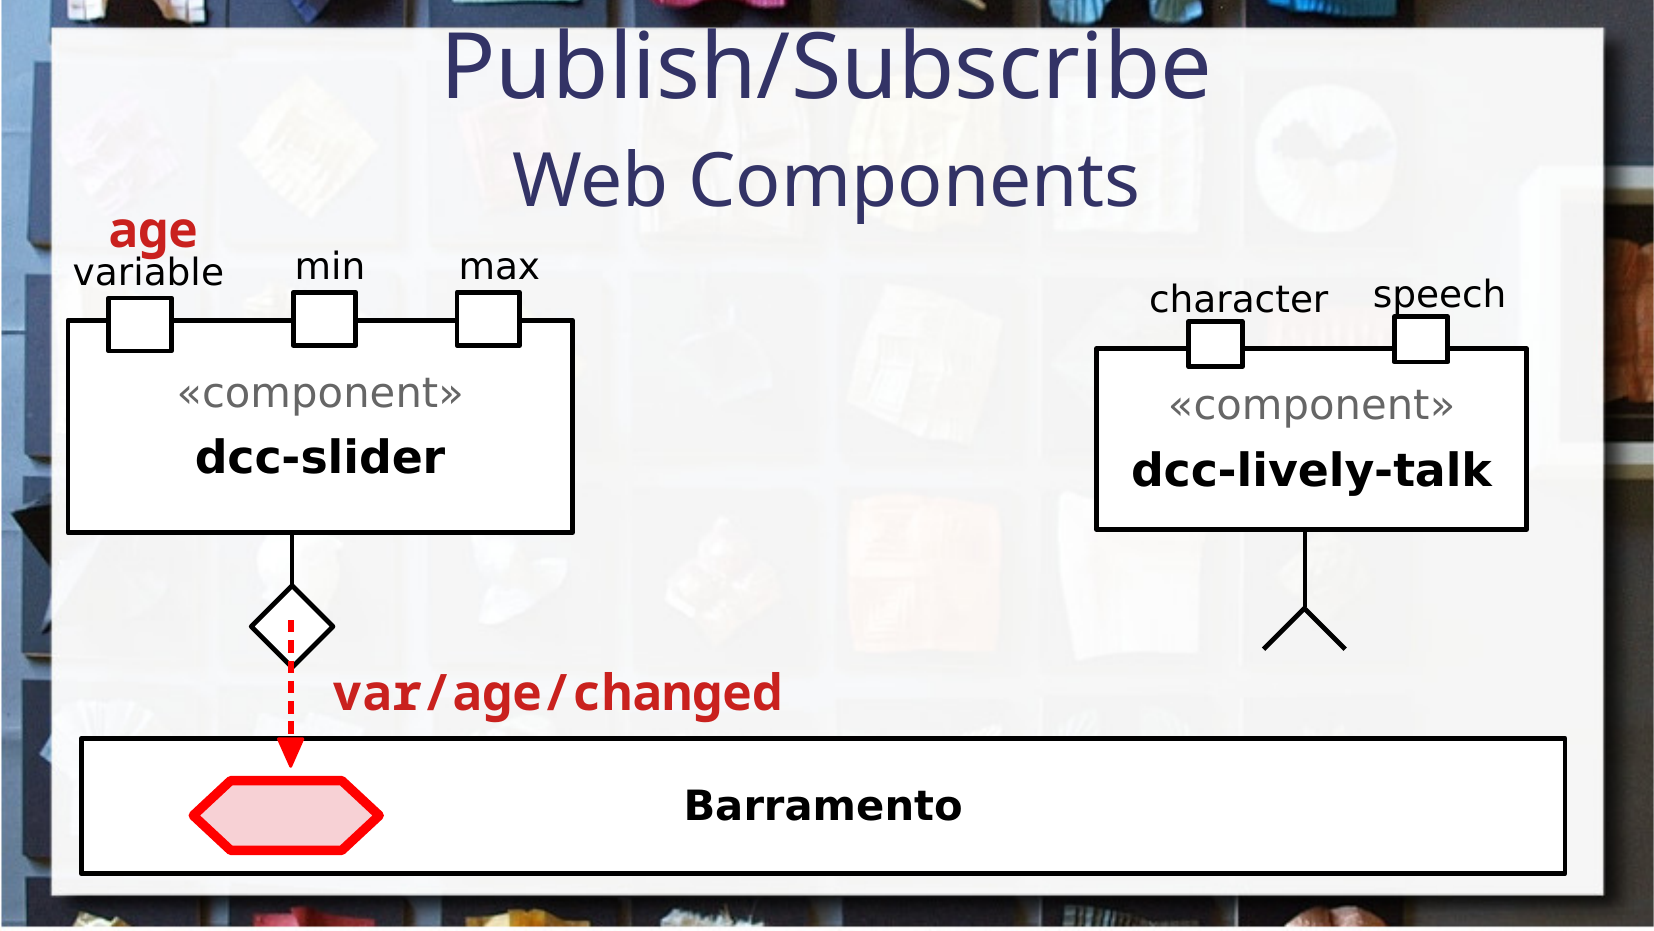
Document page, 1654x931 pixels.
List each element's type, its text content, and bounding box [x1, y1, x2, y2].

text_box var/age/changed [317, 649, 798, 715]
text_box character [1134, 270, 1344, 329]
text_box [108, 302, 172, 352]
text_box «component» dcc-lively-talk [1096, 348, 1527, 530]
text_box [1394, 325, 1448, 362]
text_box age [94, 186, 214, 252]
text_box [457, 296, 520, 346]
picture [0, 0, 1654, 931]
text_box [293, 296, 356, 346]
text_box speech [1358, 265, 1522, 325]
text_box [251, 585, 333, 666]
text_box [1188, 329, 1243, 367]
title Publish/Subscribe Web Components [82, 17, 1571, 212]
text_box max [443, 237, 556, 296]
text_box Barramento [81, 738, 1565, 874]
text_box min [279, 237, 381, 296]
text_box «component» dcc-slider [67, 320, 573, 533]
text_box variable [57, 242, 240, 302]
text_box [193, 780, 380, 851]
